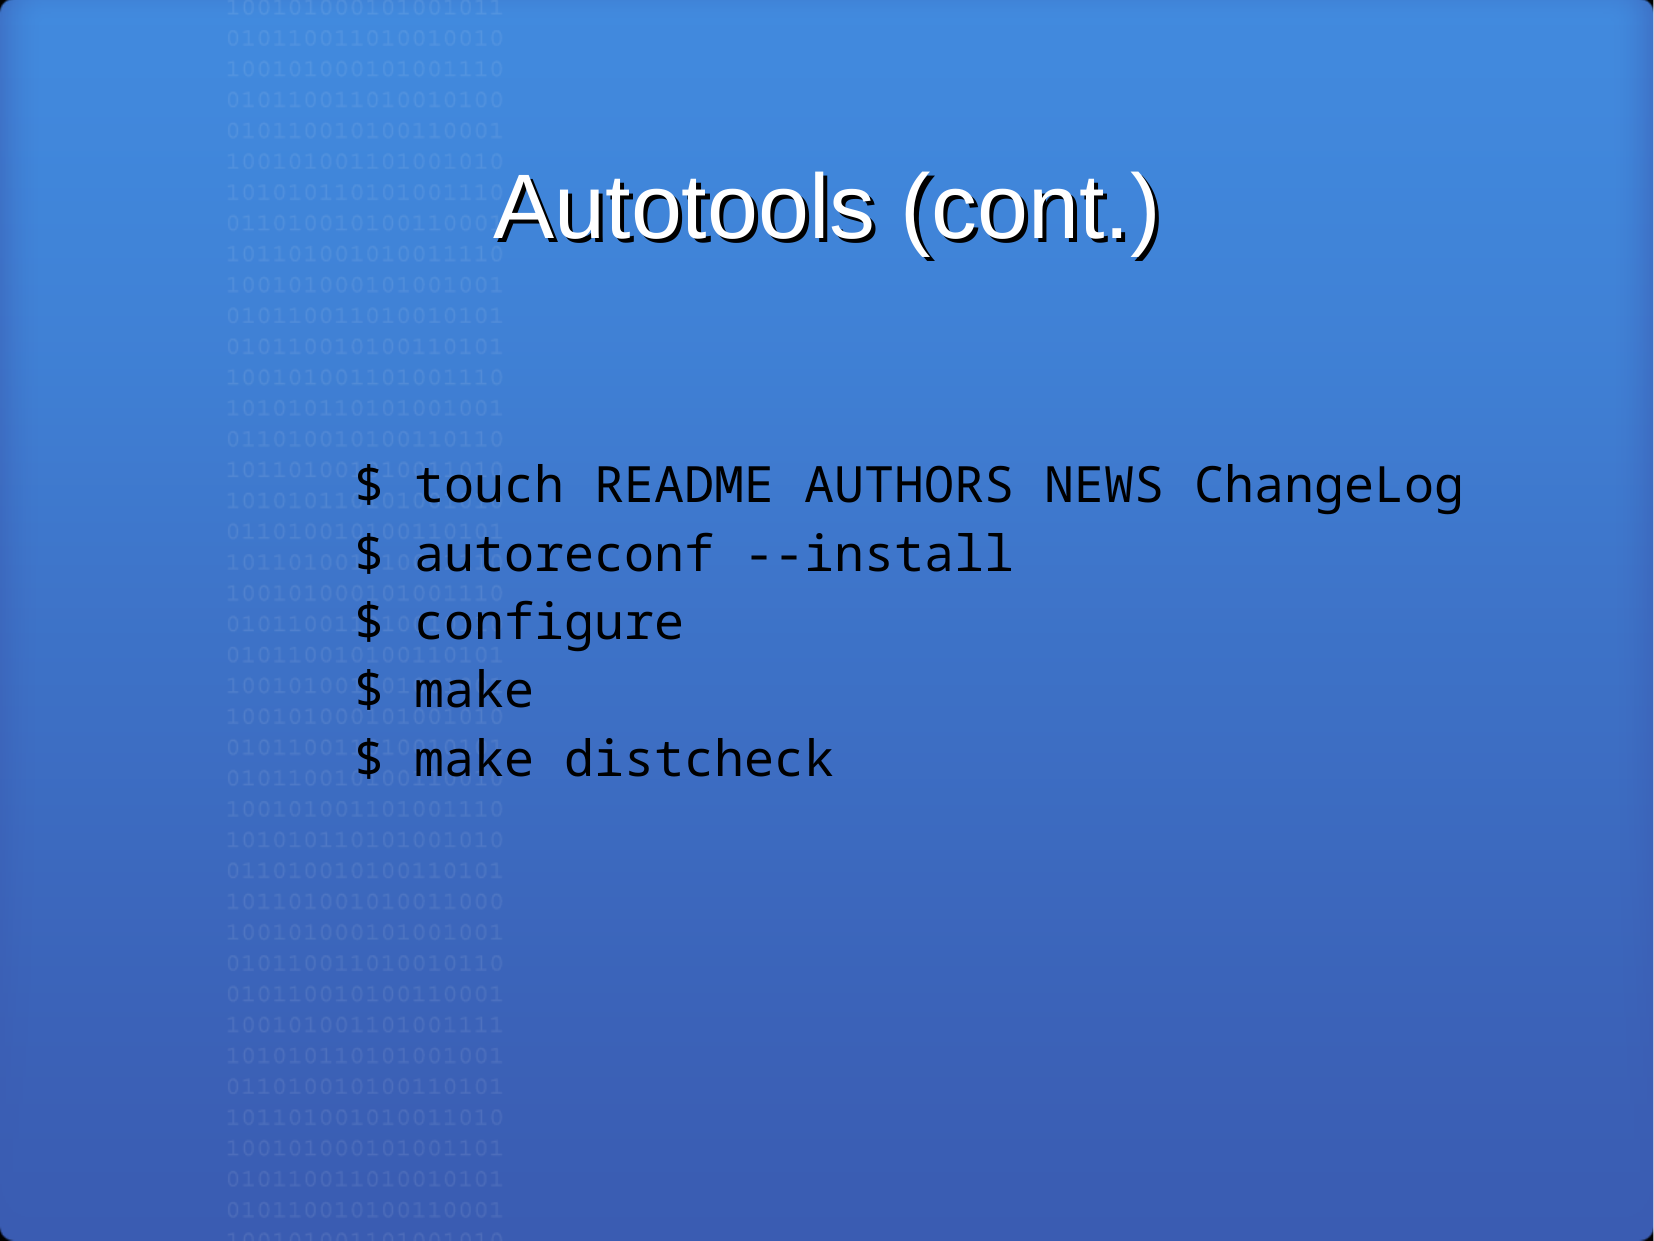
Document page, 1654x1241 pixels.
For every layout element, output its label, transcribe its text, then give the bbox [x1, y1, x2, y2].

text_box $ touch README AUTHORS NEWS ChangeLog $ autoreconf --install $ configure $ make $ make distcheck [354, 449, 1477, 734]
title Autotools (cont.) [121, 102, 1534, 311]
picture [0, 0, 1654, 1241]
